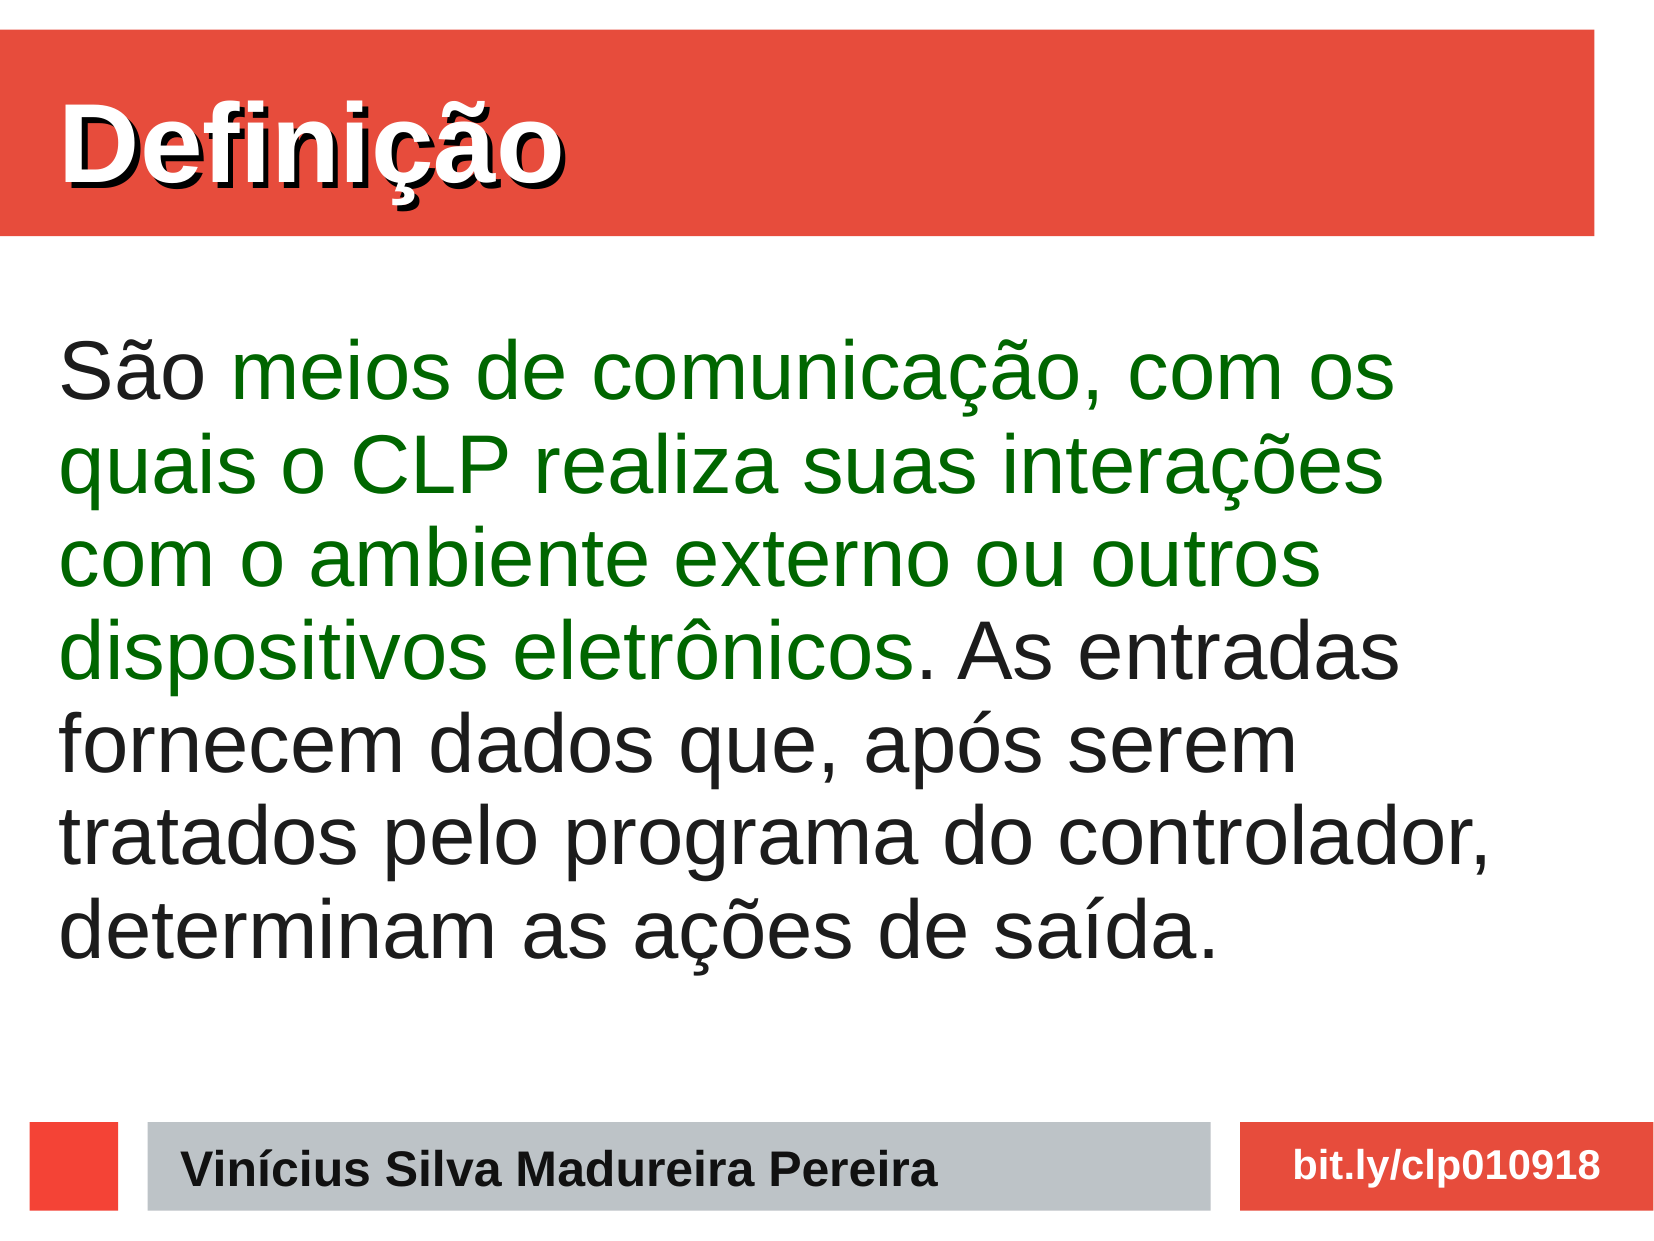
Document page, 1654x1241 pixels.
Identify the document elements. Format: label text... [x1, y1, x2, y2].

text_box Vinícius Silva Madureira Pereira [165, 1133, 1170, 1205]
list São meios de comunicação, com os quais o CLP realiza suas interações com o ambiente externo ou outros dispositivos eletrônicos. As entradas fornecem dados que, após serem tratados pelo programa do controlador, determinam as ações de saída. [59, 324, 1565, 1093]
title Definição [59, 59, 1595, 207]
text_box bit.ly/clp010918 [1228, 1133, 1654, 1205]
